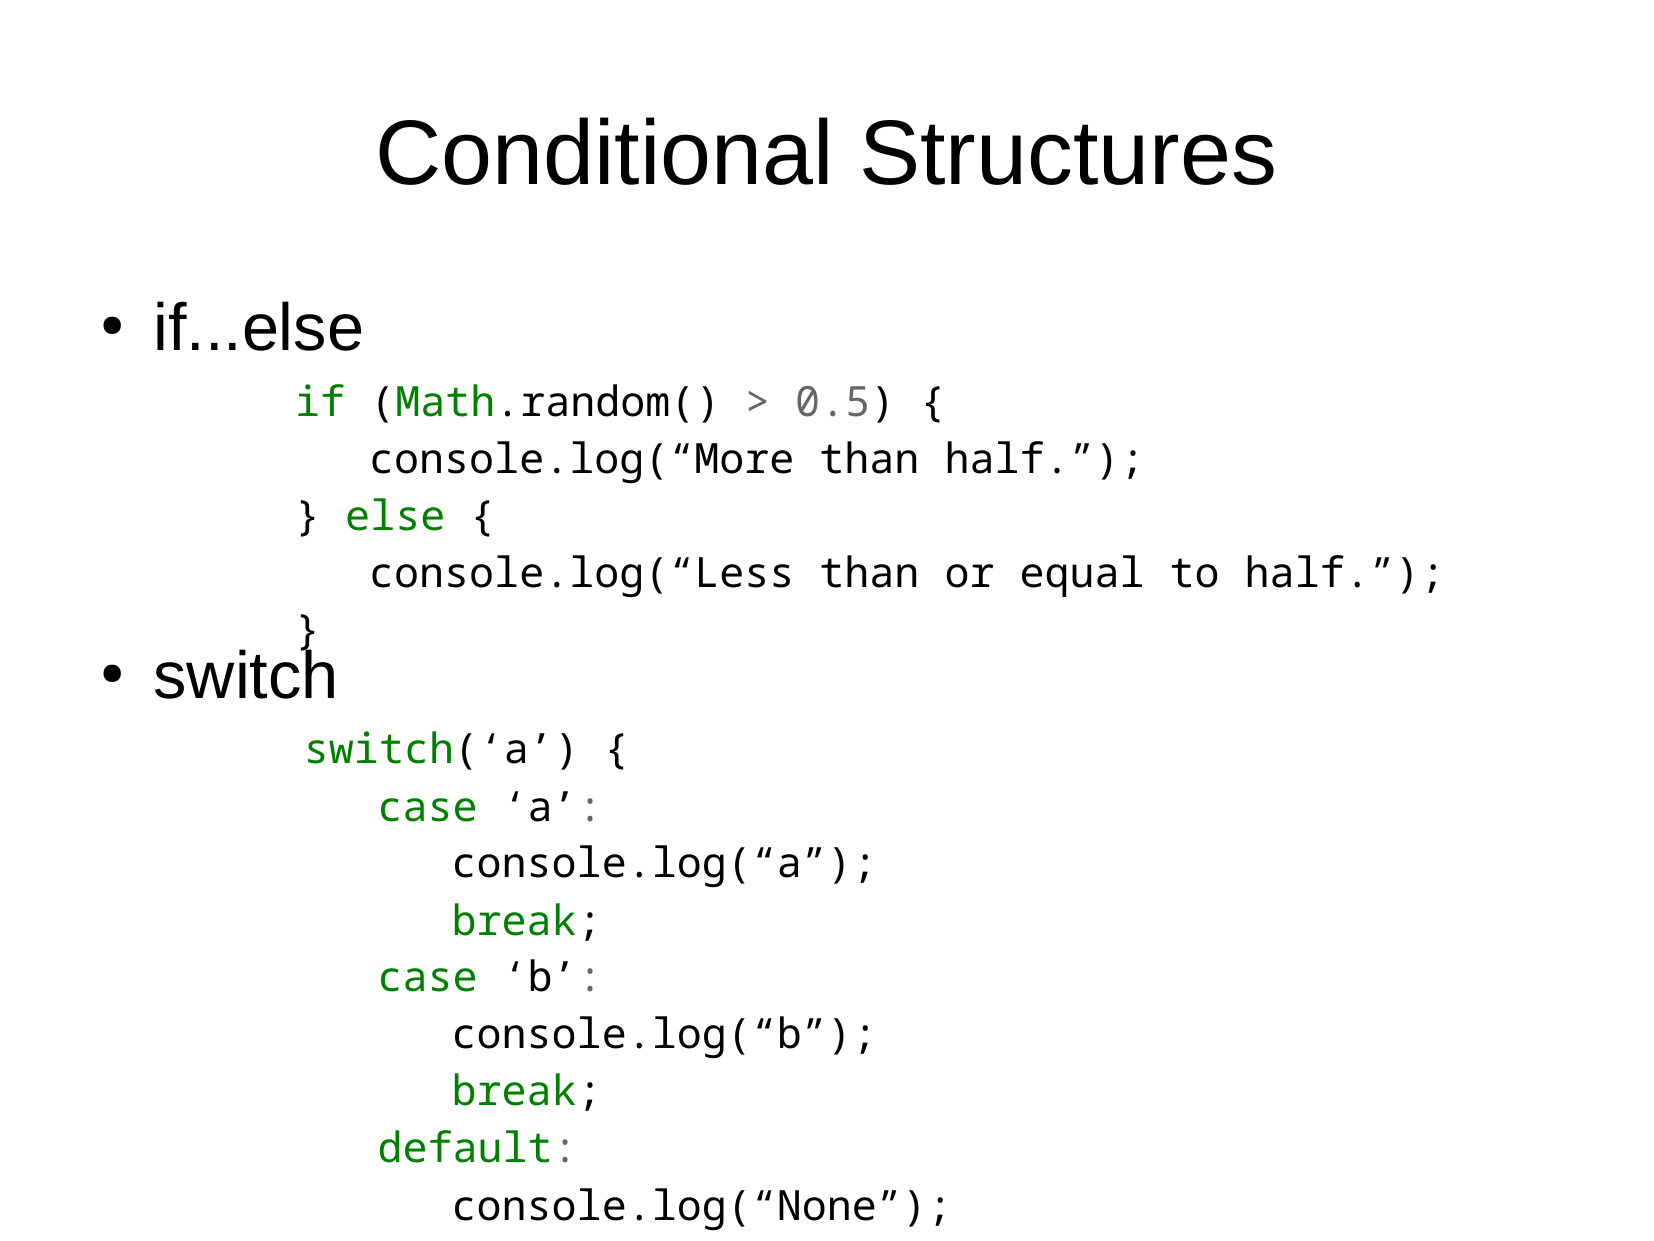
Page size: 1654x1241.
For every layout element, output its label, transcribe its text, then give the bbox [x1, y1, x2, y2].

title Conditional Structures [82, 49, 1571, 257]
list if...else switch [82, 290, 1571, 1010]
text_box if (Math.random() > 0.5) { console.log(“More than half.”); } else { console.log(“Less than or equal to half.”); } [295, 371, 1455, 615]
text_box switch(‘a’) { case ‘a’: console.log(“a”); break; case ‘b’: console.log(“b”); break; default: console.log(“None”); } [303, 719, 957, 1205]
